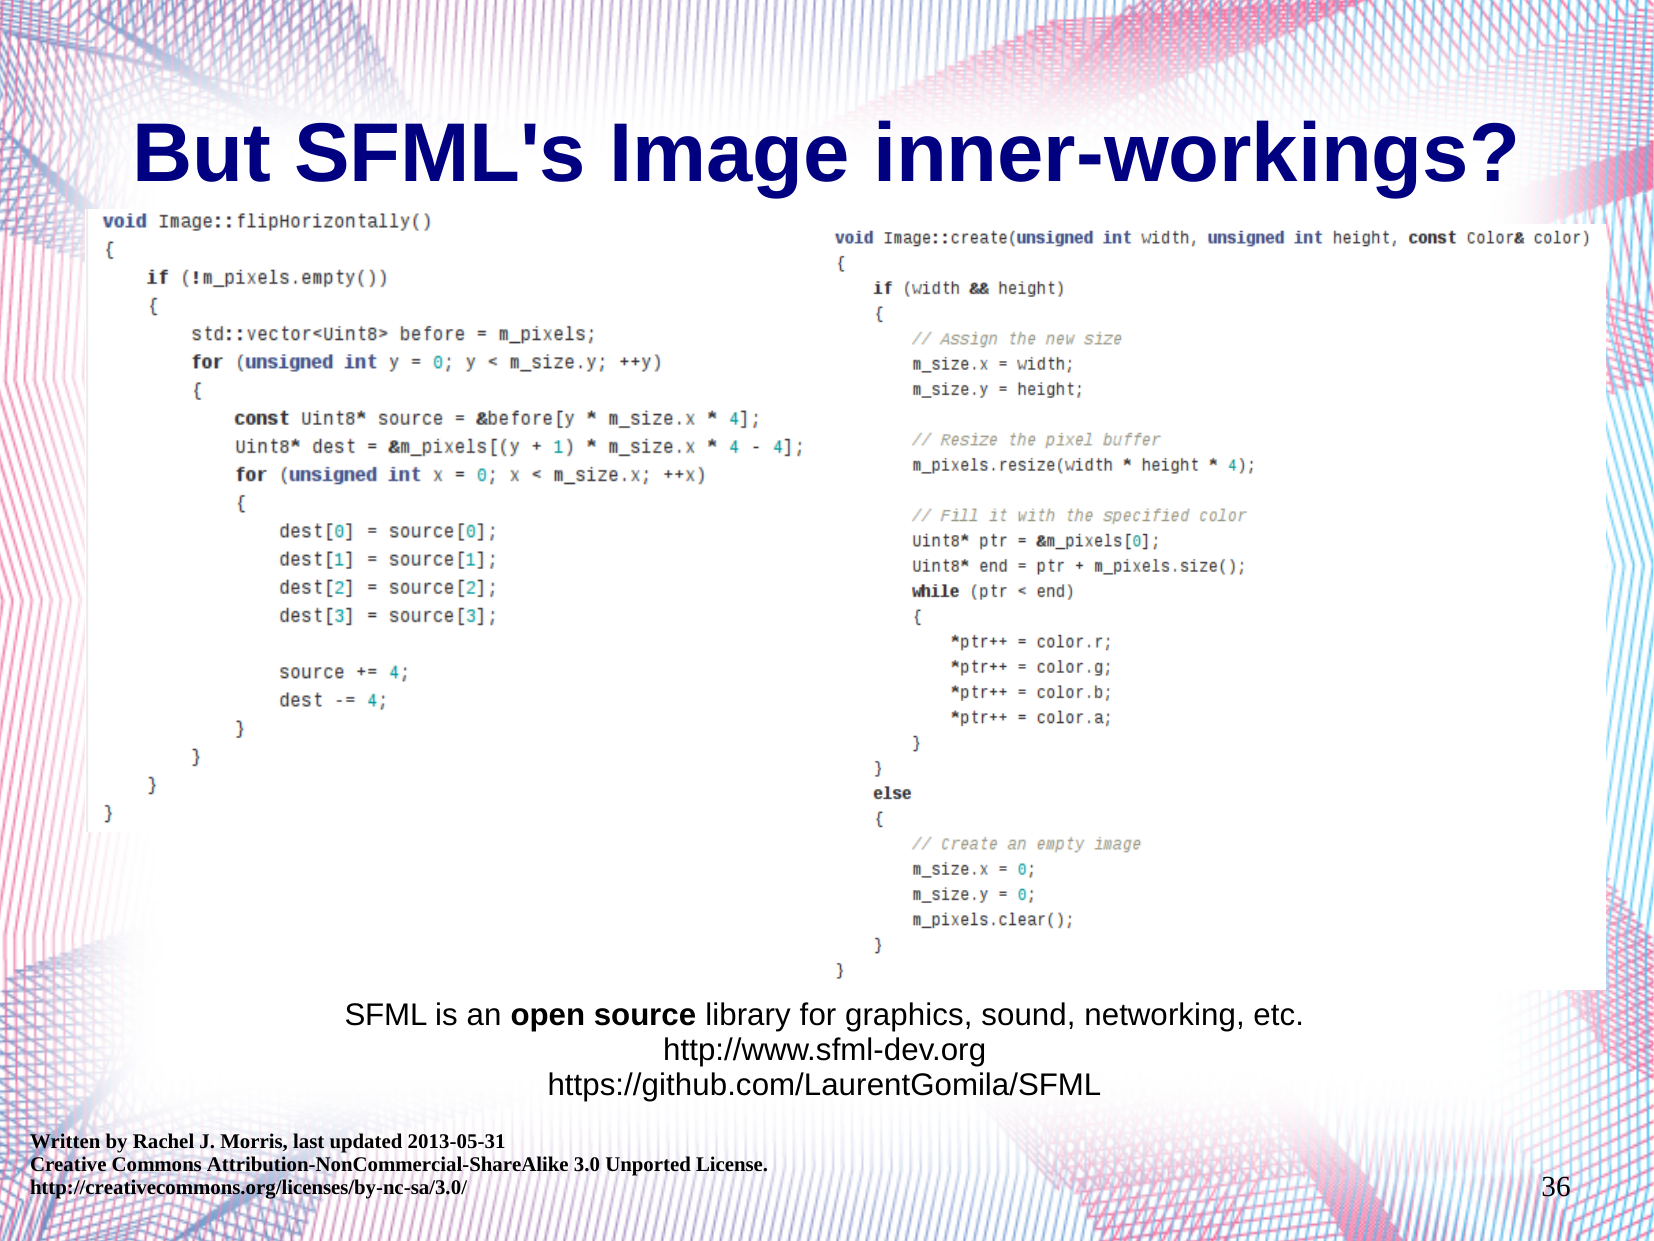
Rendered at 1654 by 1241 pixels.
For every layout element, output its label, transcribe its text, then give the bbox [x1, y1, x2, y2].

text_box SFML is an open source library for graphics, sound, networking, etc. http://www.sfml-dev.org https://github.com/LaurentGomila/SFML [90, 990, 1561, 1109]
picture [0, 0, 1654, 1241]
title But SFML's Image inner-workings? [82, 49, 1571, 257]
